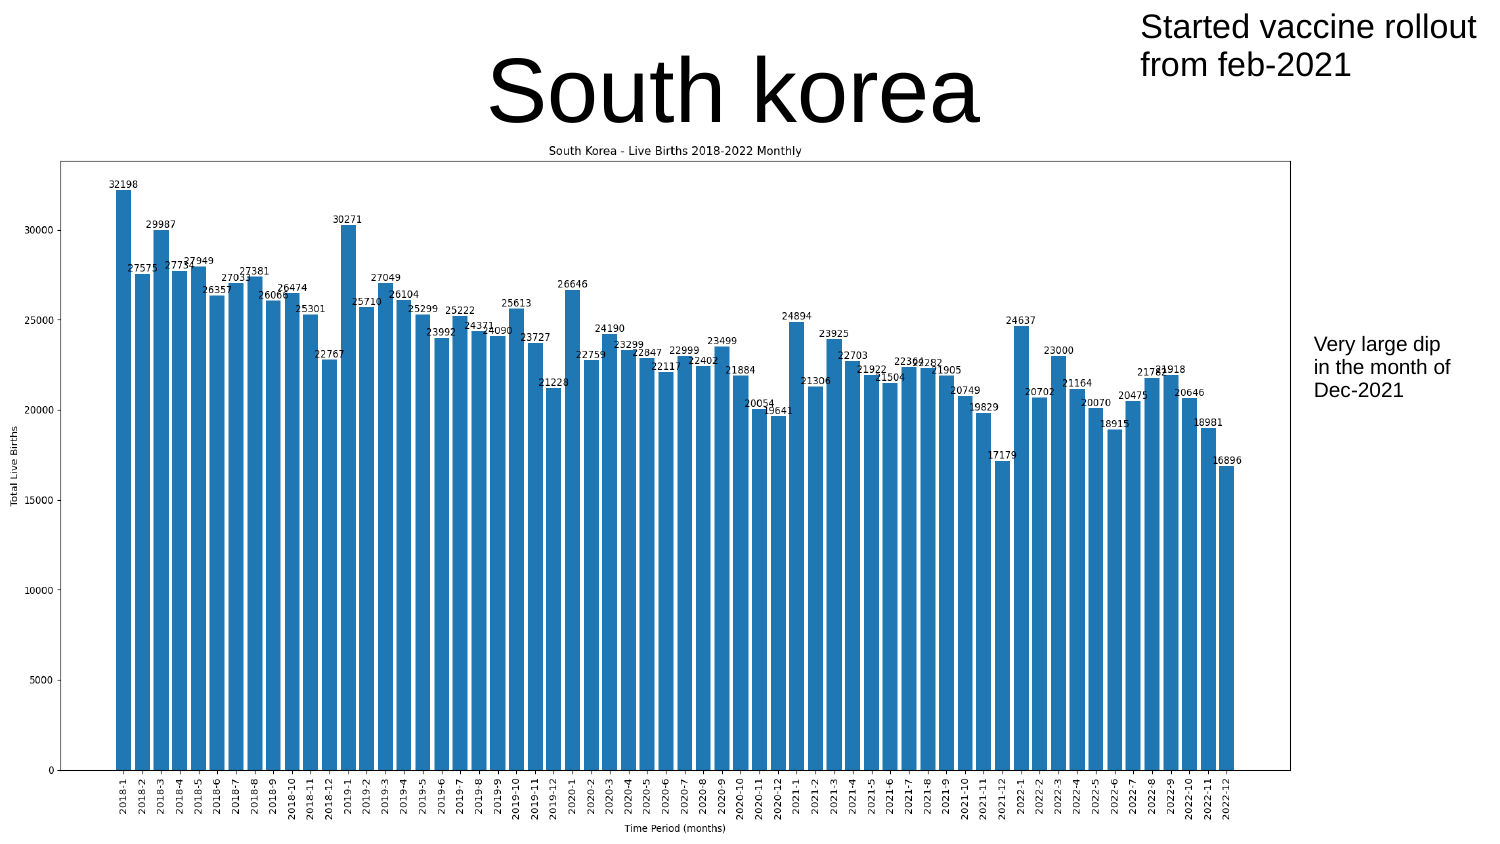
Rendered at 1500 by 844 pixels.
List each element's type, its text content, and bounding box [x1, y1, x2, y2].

title South korea [59, 19, 1409, 161]
text_box Started vaccine rollout from feb-2021 [1125, 0, 1500, 128]
picture [0, 135, 1300, 844]
text_box Very large dip in the month of Dec-2021 [1299, 324, 1477, 502]
